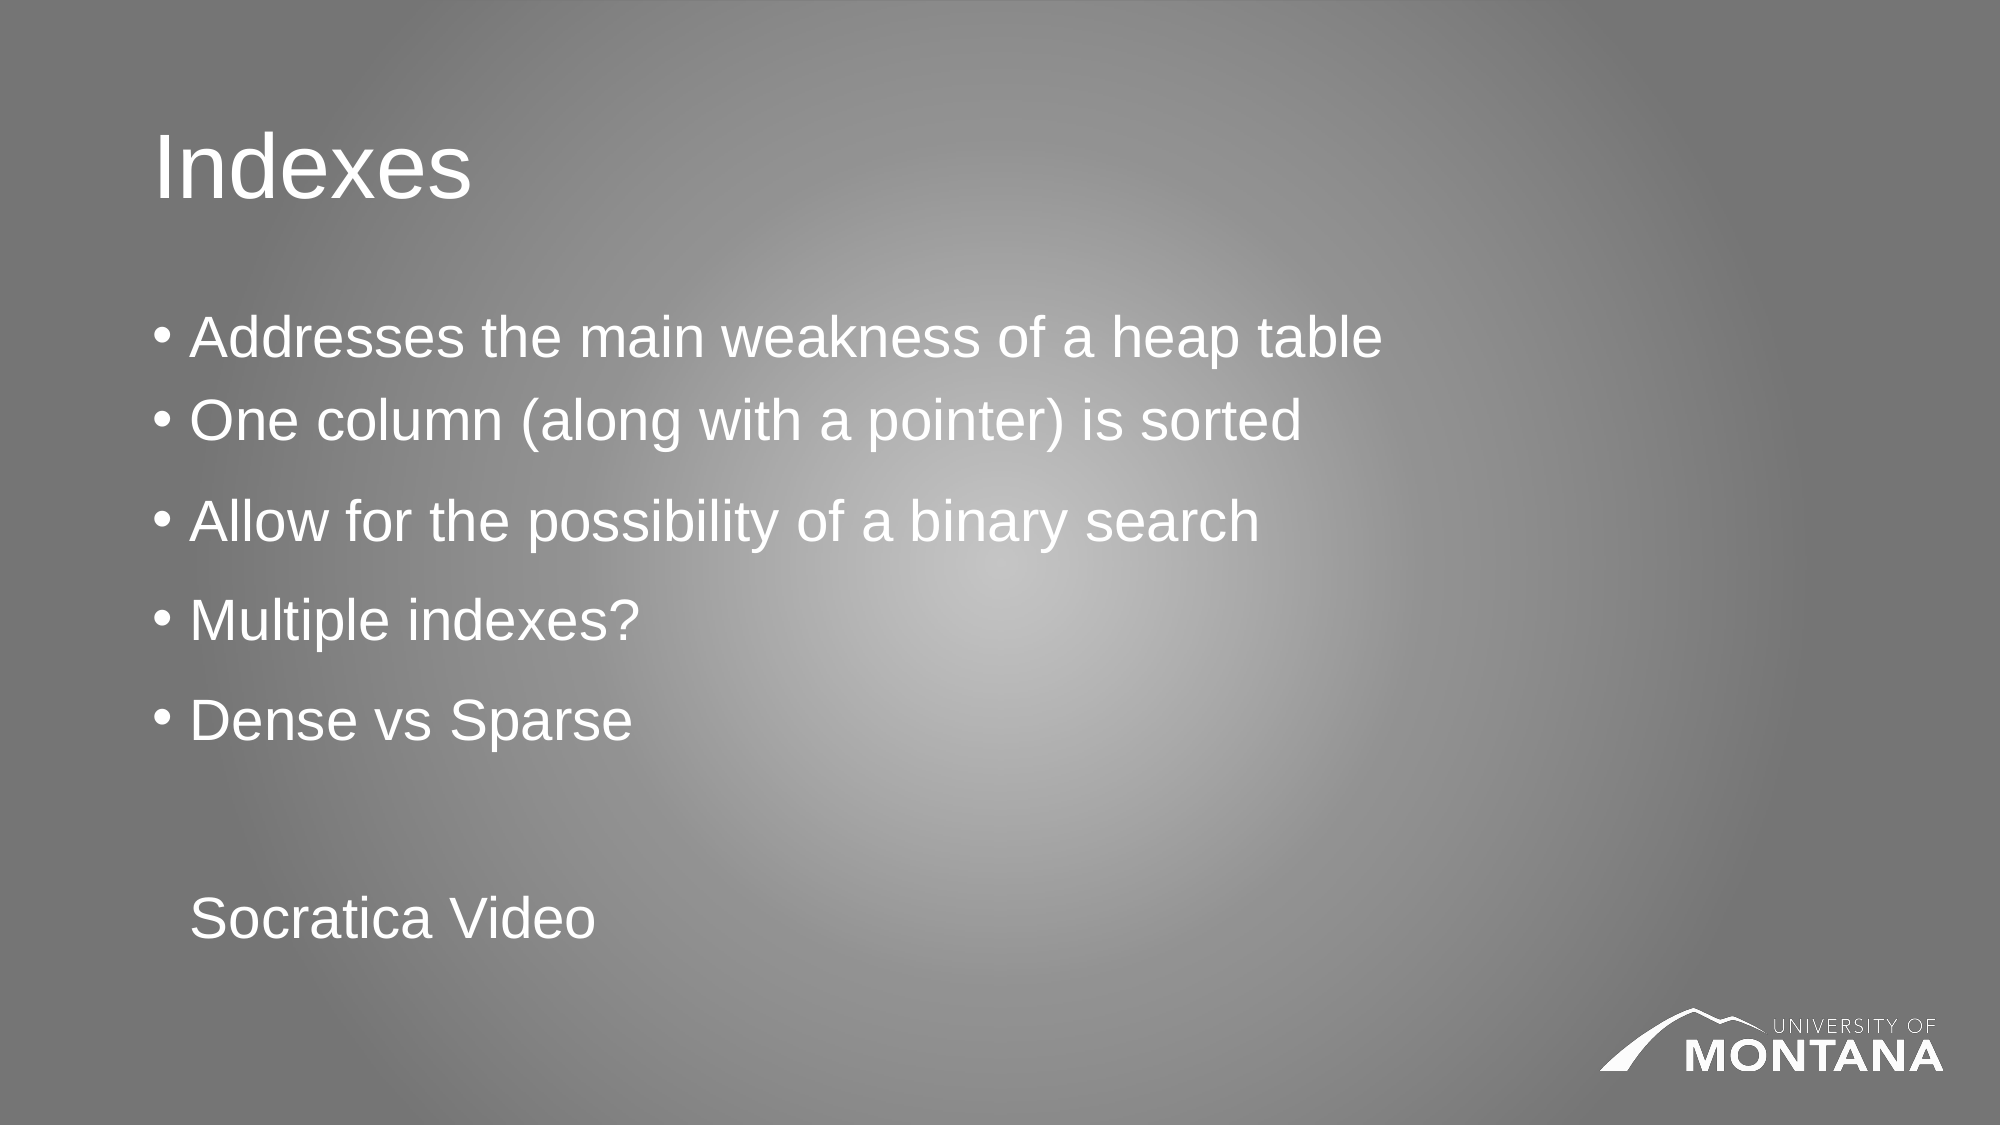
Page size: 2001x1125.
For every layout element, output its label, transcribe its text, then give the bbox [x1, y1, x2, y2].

title Indexes [137, 59, 1863, 278]
list Addresses the main weakness of a heap table One column (along with a pointer) is sorted Allow for the possibility of a binary search Multiple indexes? Dense vs Sparse Socratica Video [137, 299, 1863, 1014]
picture [0, 0, 2000, 1125]
